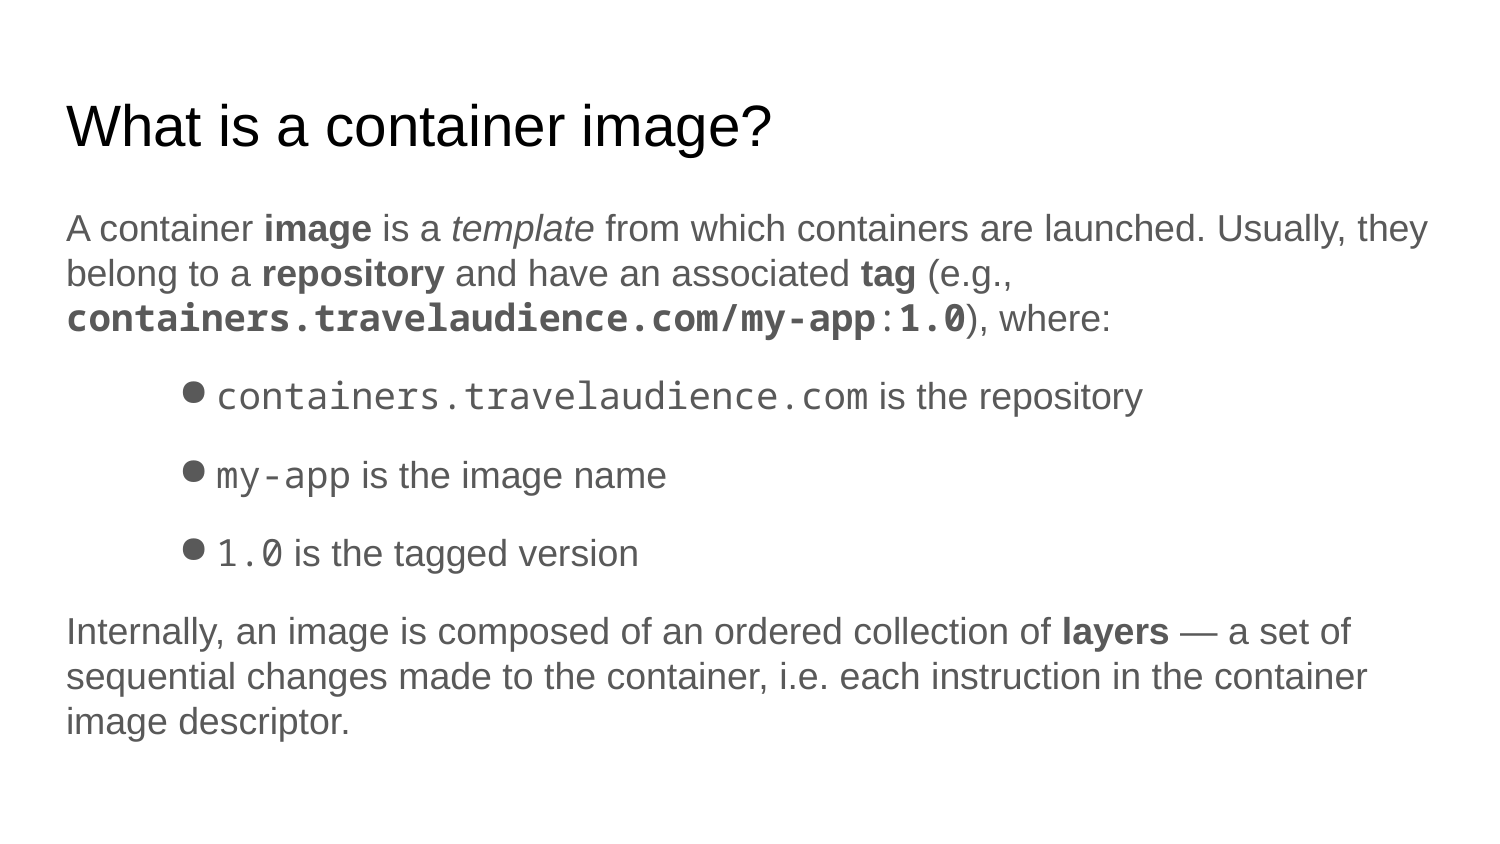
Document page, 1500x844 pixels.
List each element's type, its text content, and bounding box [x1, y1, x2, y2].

title What is a container image? [51, 72, 1449, 167]
list A container image is a template from which containers are launched. Usually, they belong to a repository and have an associated tag (e.g., containers.travelaudience.com/my-app:1.0), where: containers.travelaudience.com is the repository my-app is the image name 1.0 is the tagged version Internally, an image is composed of an ordered collection of layers — a set of sequential changes made to the container, i.e. each instruction in the container image descriptor. [51, 189, 1449, 750]
